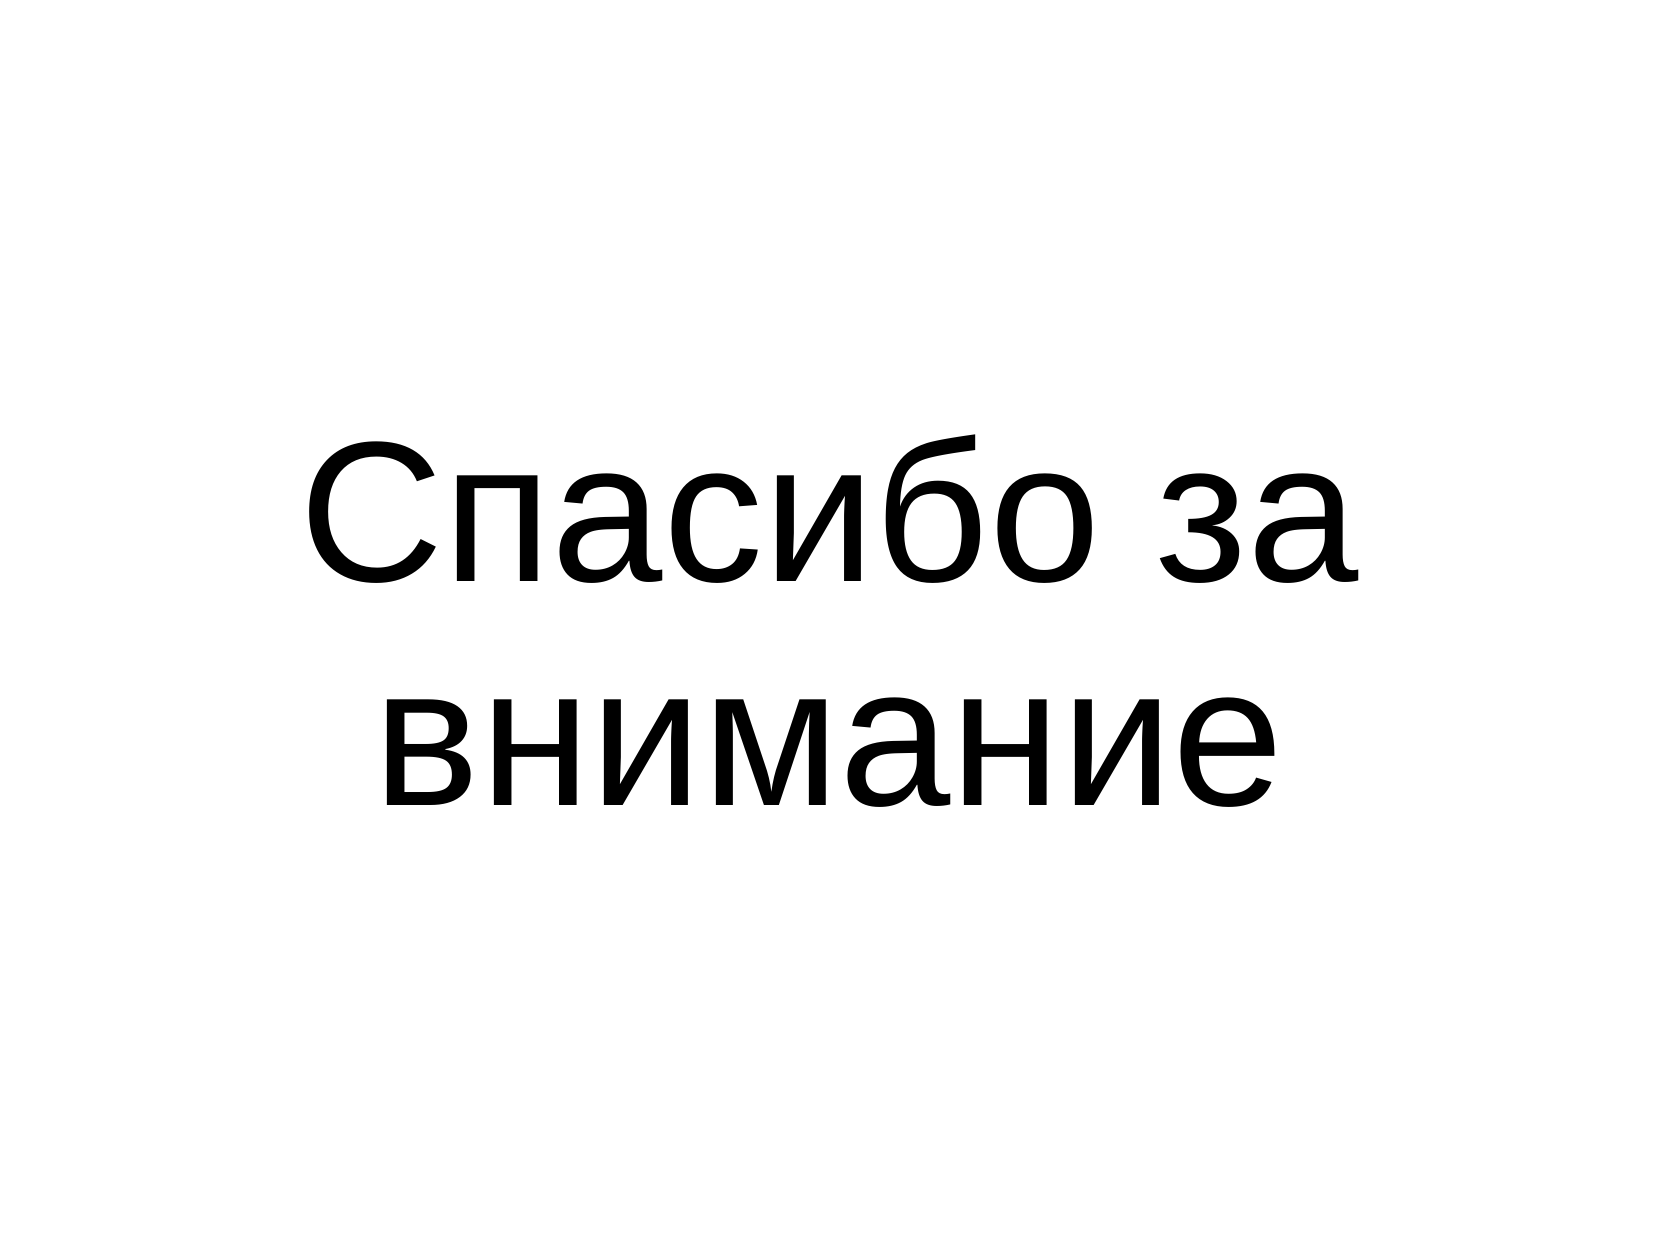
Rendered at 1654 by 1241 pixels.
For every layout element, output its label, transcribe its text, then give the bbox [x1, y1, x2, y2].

title Спасибо за внимание [85, 400, 1574, 848]
